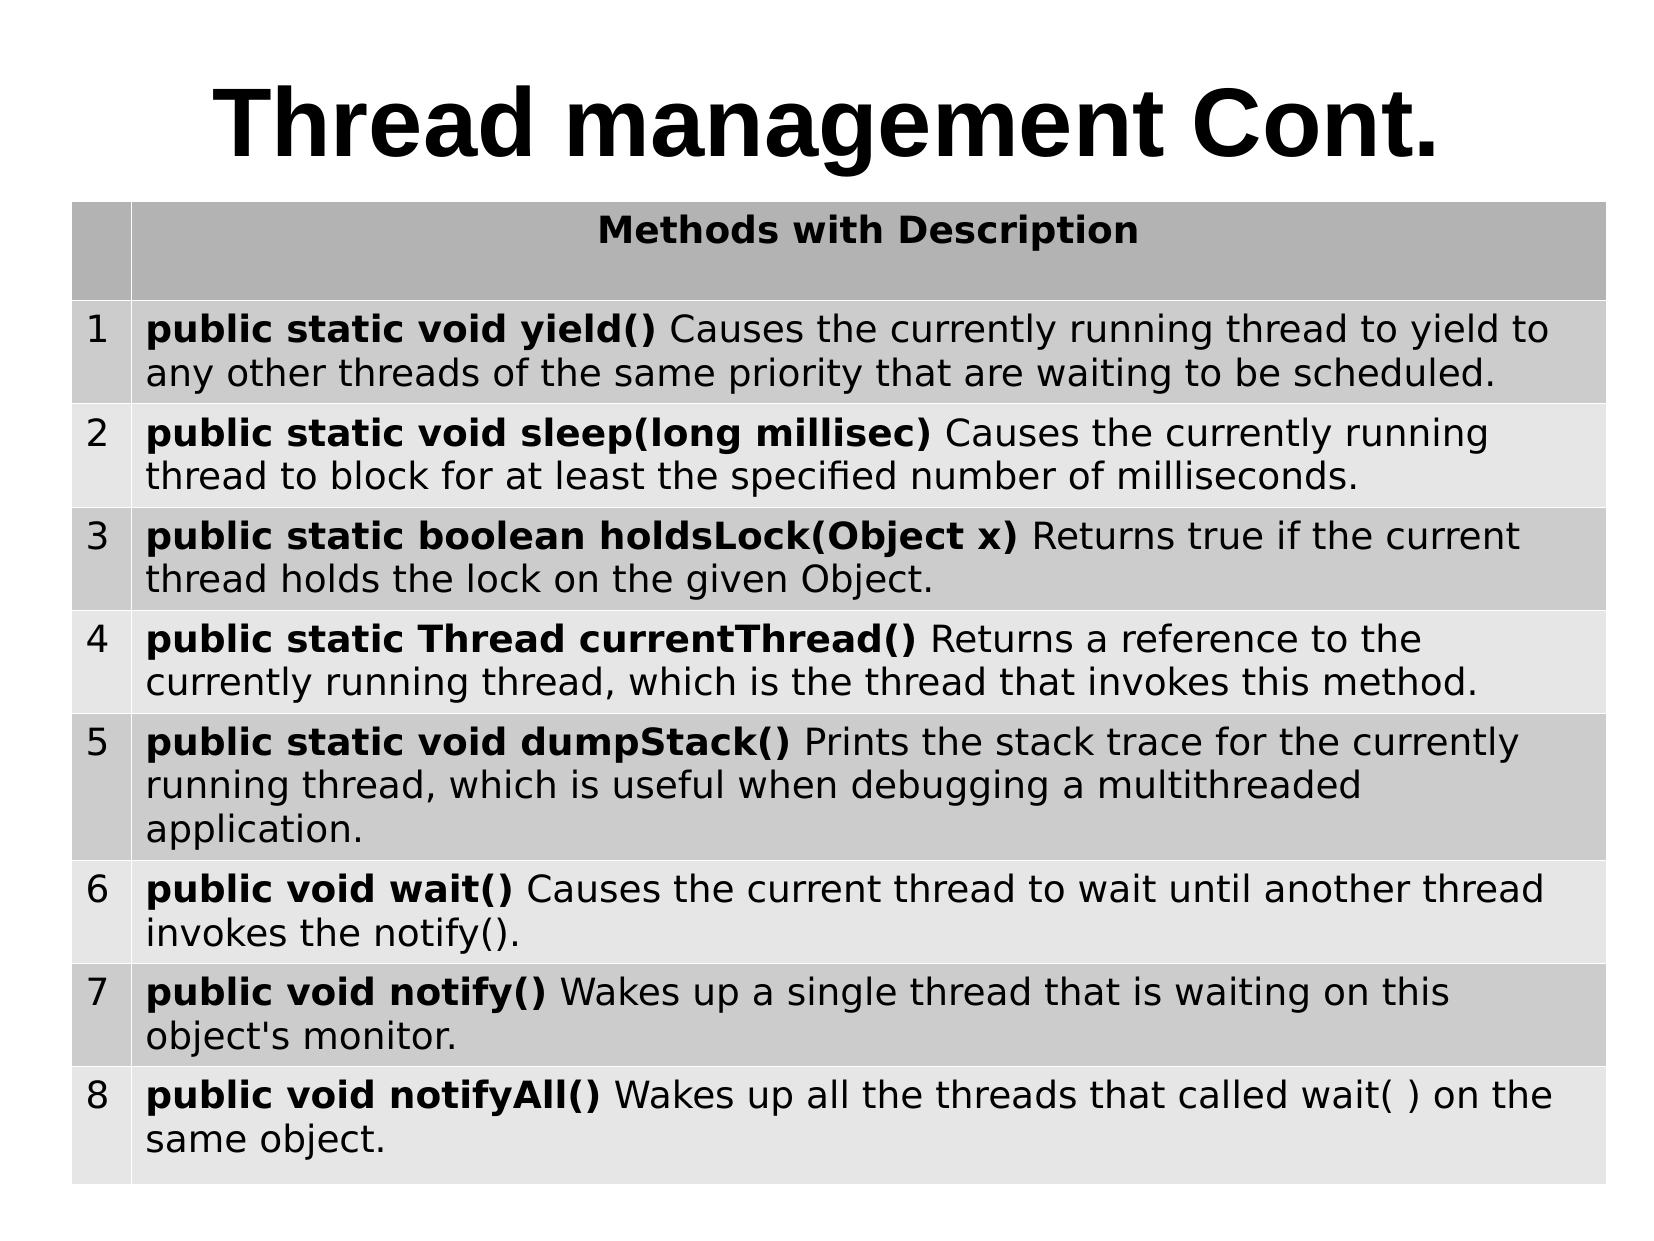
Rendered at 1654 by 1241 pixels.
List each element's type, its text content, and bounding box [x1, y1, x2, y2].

table_cell public static boolean holdsLock(Object x) Returns true if the current thread holds the lock on the given Object. [132, 508, 1606, 610]
table_cell public void notifyAll() Wakes up all the threads that called wait( ) on the same object. [132, 1067, 1606, 1184]
table_cell public static void dumpStack() Prints the stack trace for the currently running thread, which is useful when debugging a multithreaded application. [132, 714, 1606, 860]
table_header [72, 202, 131, 300]
table_cell 5 [72, 714, 131, 860]
table_cell public static Thread currentThread() Returns a reference to the currently running thread, which is the thread that invokes this method. [132, 611, 1606, 713]
table_header Methods with Description [132, 202, 1606, 300]
table_cell 4 [72, 611, 131, 713]
title Thread management Cont. [82, 49, 1571, 196]
table_cell 2 [72, 404, 131, 507]
table_cell public static void yield() Causes the currently running thread to yield to any other threads of the same priority that are waiting to be scheduled. [132, 301, 1606, 403]
table_cell 6 [72, 861, 131, 963]
table_cell 1 [72, 301, 131, 403]
table_cell public void wait() Causes the current thread to wait until another thread invokes the notify(). [132, 861, 1606, 963]
table_cell 8 [72, 1067, 131, 1184]
table_cell 7 [72, 964, 131, 1066]
table_cell public static void sleep(long millisec) Causes the currently running thread to block for at least the specified number of milliseconds. [132, 404, 1606, 507]
table_cell 3 [72, 508, 131, 610]
table_cell public void notify() Wakes up a single thread that is waiting on this object's monitor. [132, 964, 1606, 1066]
